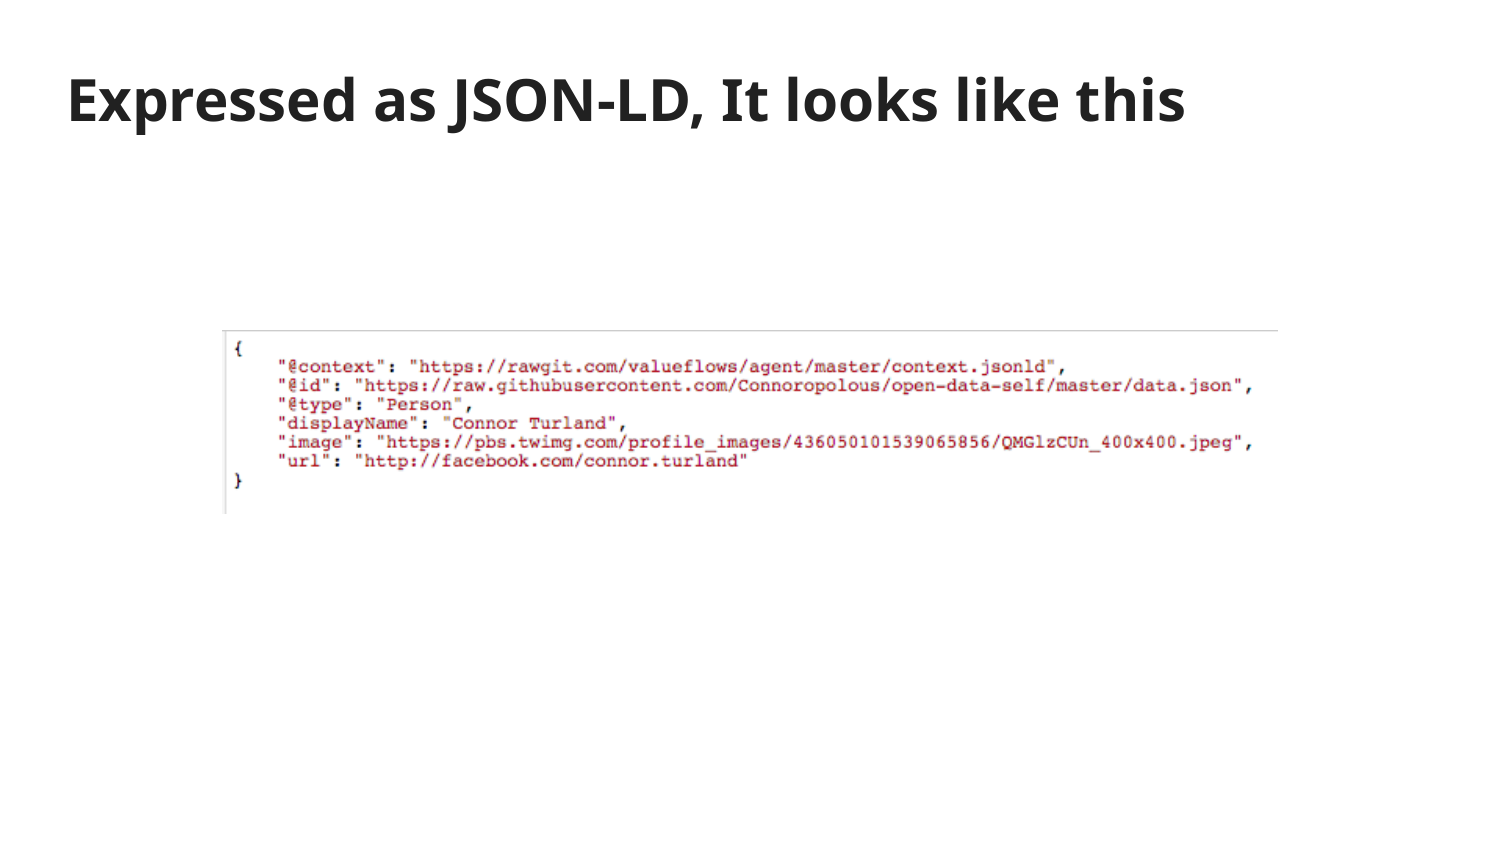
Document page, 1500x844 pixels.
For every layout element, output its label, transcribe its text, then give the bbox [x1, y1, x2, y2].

title Expressed as JSON-LD, It looks like this [51, 48, 1449, 180]
picture [222, 330, 1278, 514]
